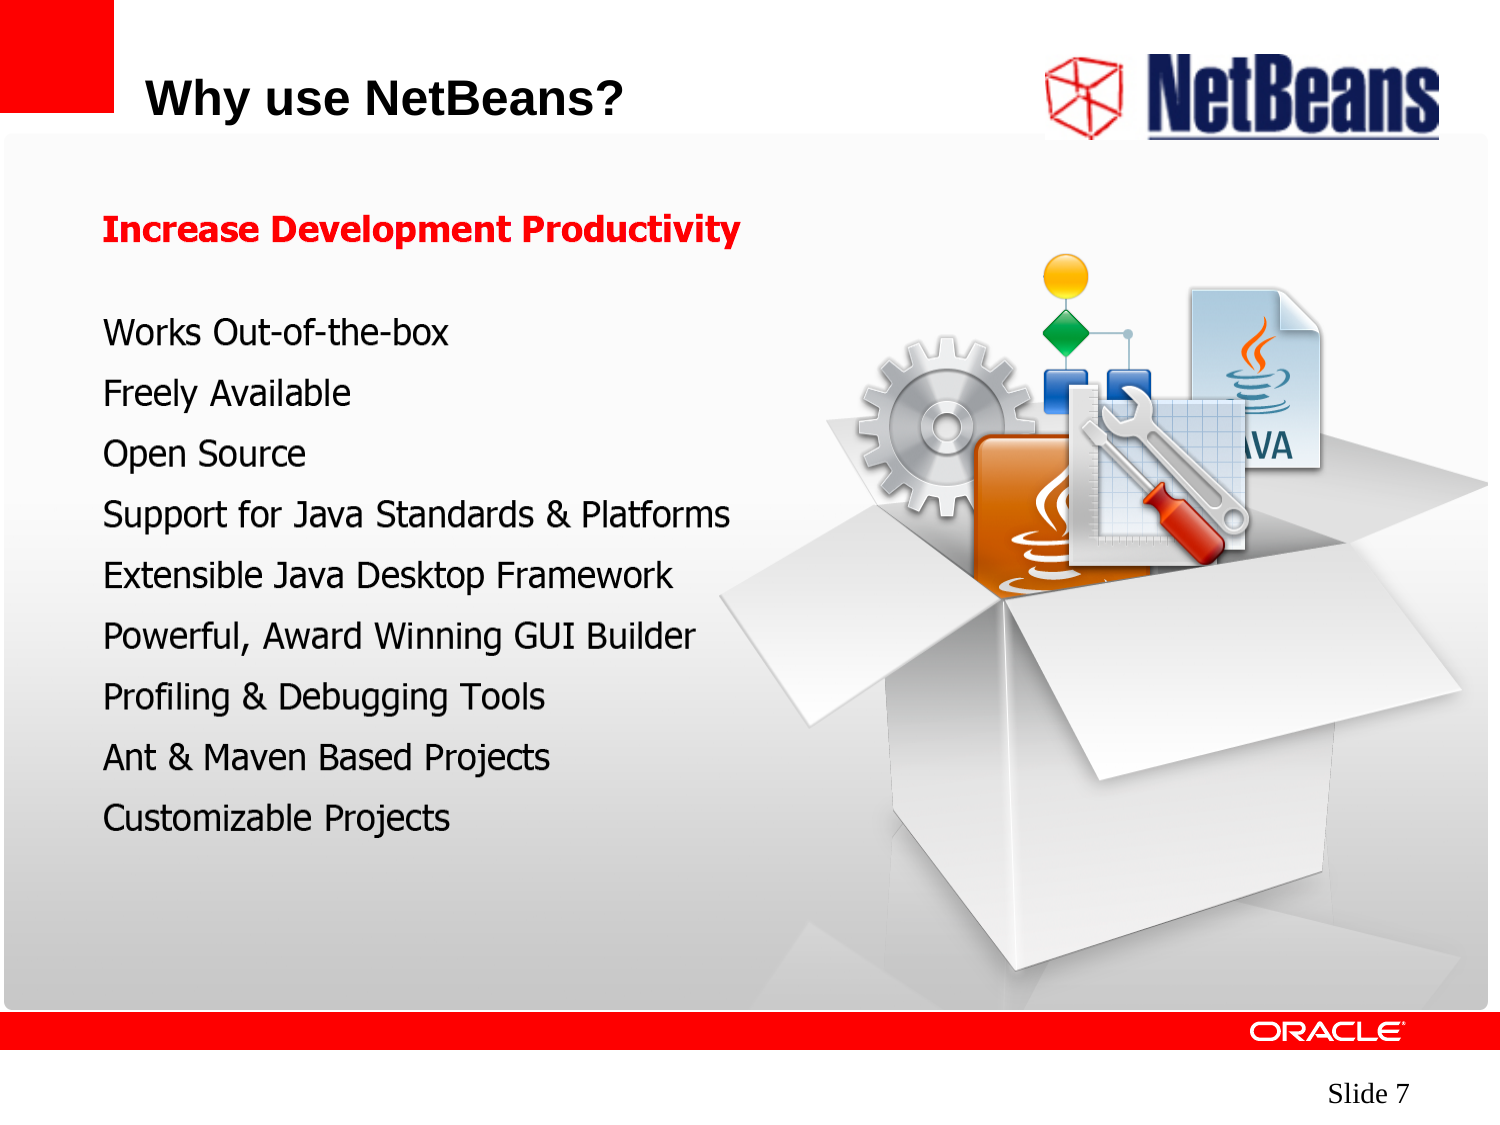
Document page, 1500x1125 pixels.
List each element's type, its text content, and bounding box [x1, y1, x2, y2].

picture [0, 1012, 1500, 1050]
picture [4, 54, 1488, 1010]
picture [0, 0, 114, 113]
title Why use NetBeans? [130, 30, 983, 145]
